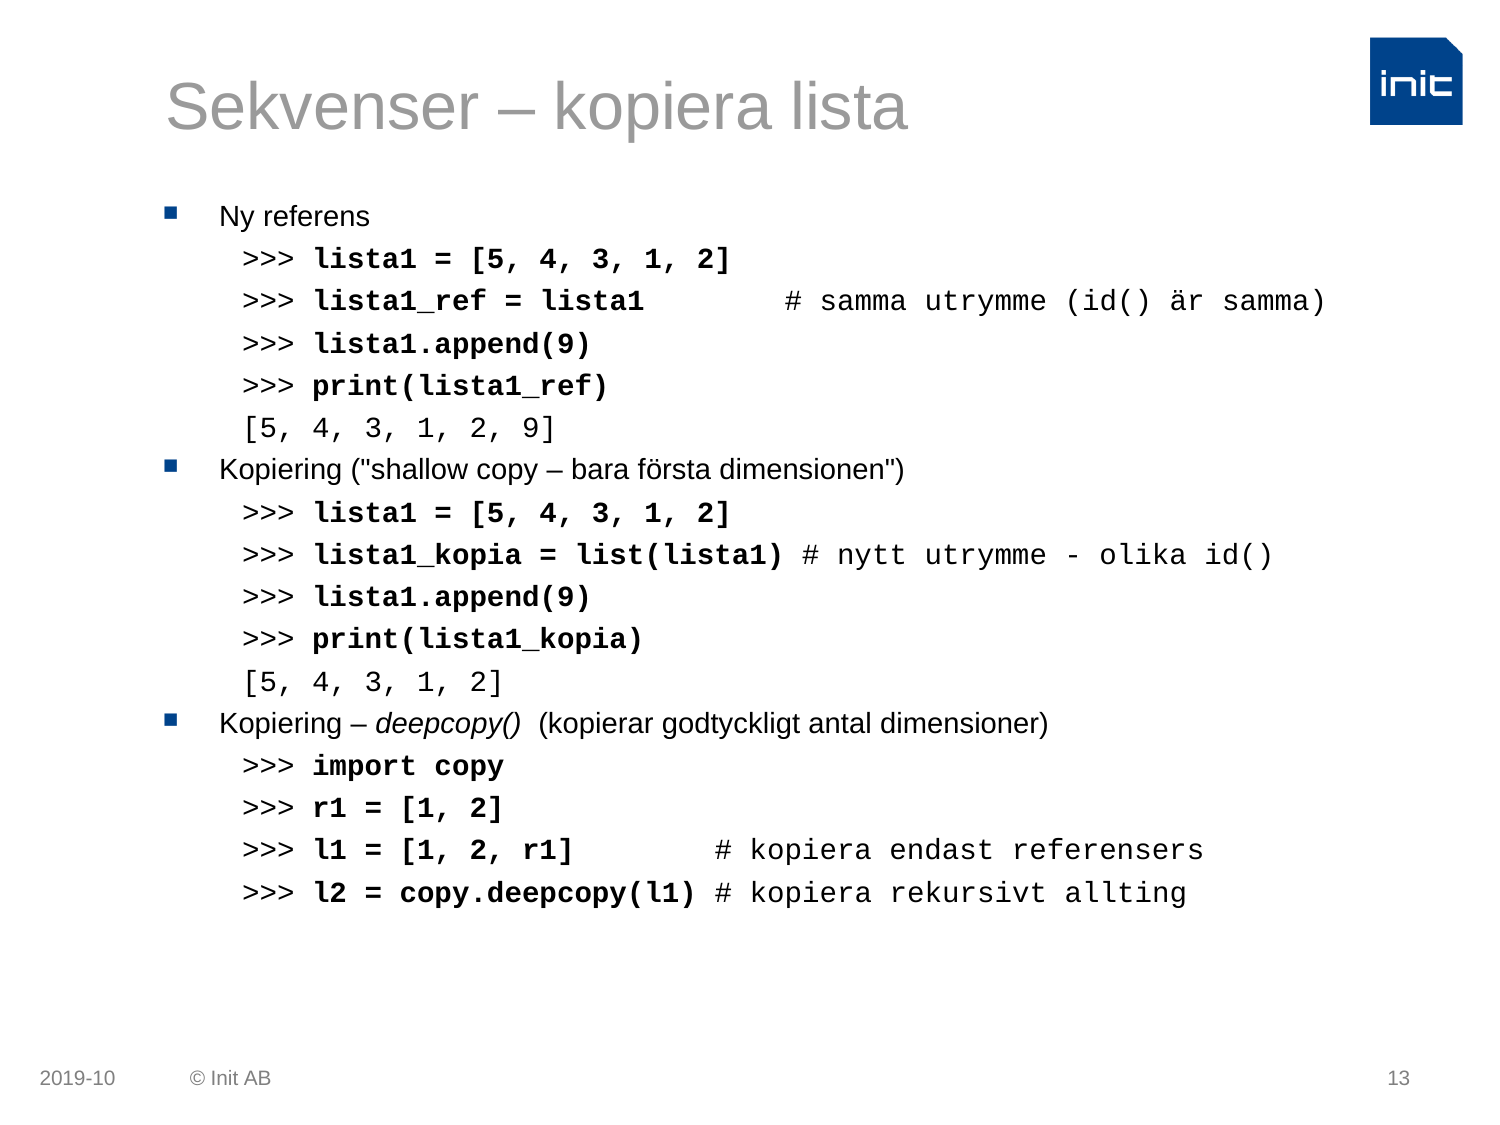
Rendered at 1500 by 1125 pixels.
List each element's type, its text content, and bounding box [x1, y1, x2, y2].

text_box 2019-10 [24, 1037, 151, 1098]
text_box © Init AB [174, 1037, 1326, 1098]
text_box Sekvenser – kopiera lista [150, 0, 1351, 151]
picture [1370, 37, 1463, 125]
text_box <nummer> [1350, 1037, 1426, 1098]
text_box Ny referens >>> lista1 = [5, 4, 3, 1, 2] >>> lista1_ref = lista1 # samma utrymme (id() är samma) >>> lista1.append(9) >>> print(lista1_ref) [5, 4, 3, 1, 2, 9] Kopiering ("shallow copy – bara första dimensionen") >>> lista1 = [5, 4, 3, 1, 2] >>> lista1_kopia = list(lista1) # nytt utrymme - olika id() >>> lista1.append(9) >>> print(lista1_kopia) [5, 4, 3, 1, 2] Kopiering – deepcopy() (kopierar godtyckligt antal dimensioner) >>> import copy >>> r1 = [1, 2] >>> l1 = [1, 2, r1] # kopiera endast referensers >>> l2 = copy.deepcopy(l1) # kopiera rekursivt allting [150, 189, 1351, 963]
